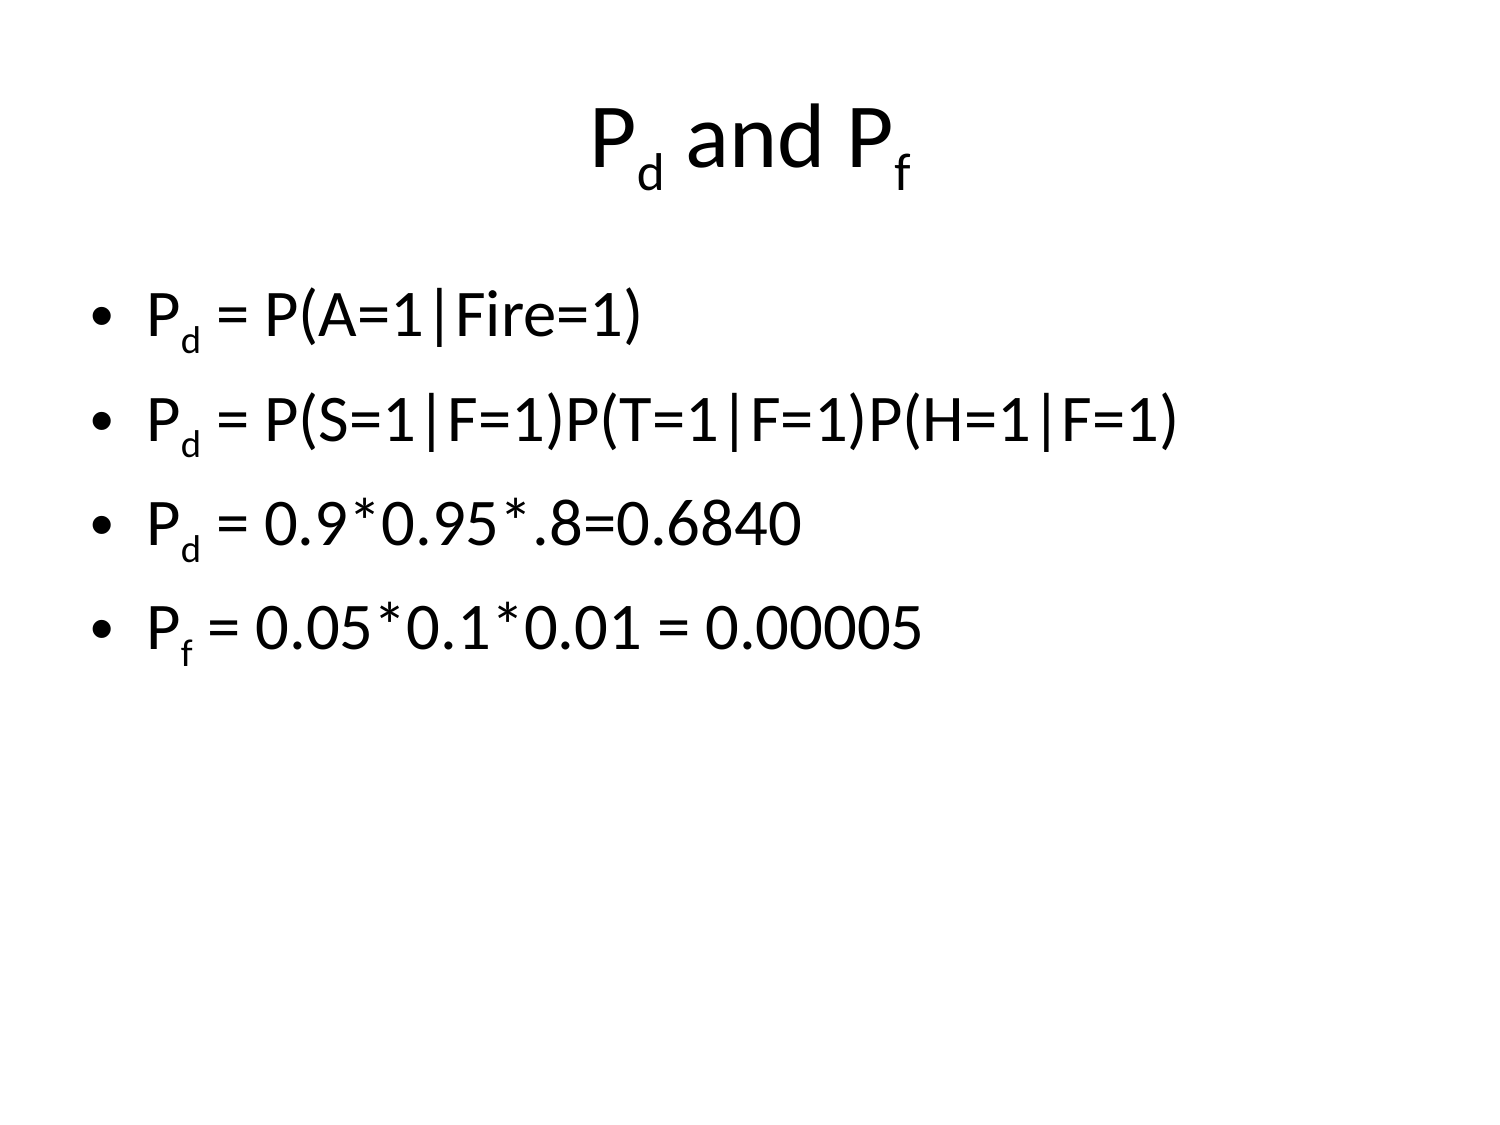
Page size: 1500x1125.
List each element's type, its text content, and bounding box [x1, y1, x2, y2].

title Pd and Pf [75, 45, 1425, 233]
list Pd = P(A=1|Fire=1) Pd = P(S=1|F=1)P(T=1|F=1)P(H=1|F=1) Pd = 0.9*0.95*.8=0.6840 Pf = 0.05*0.1*0.01 = 0.00005 [75, 262, 1425, 1005]
